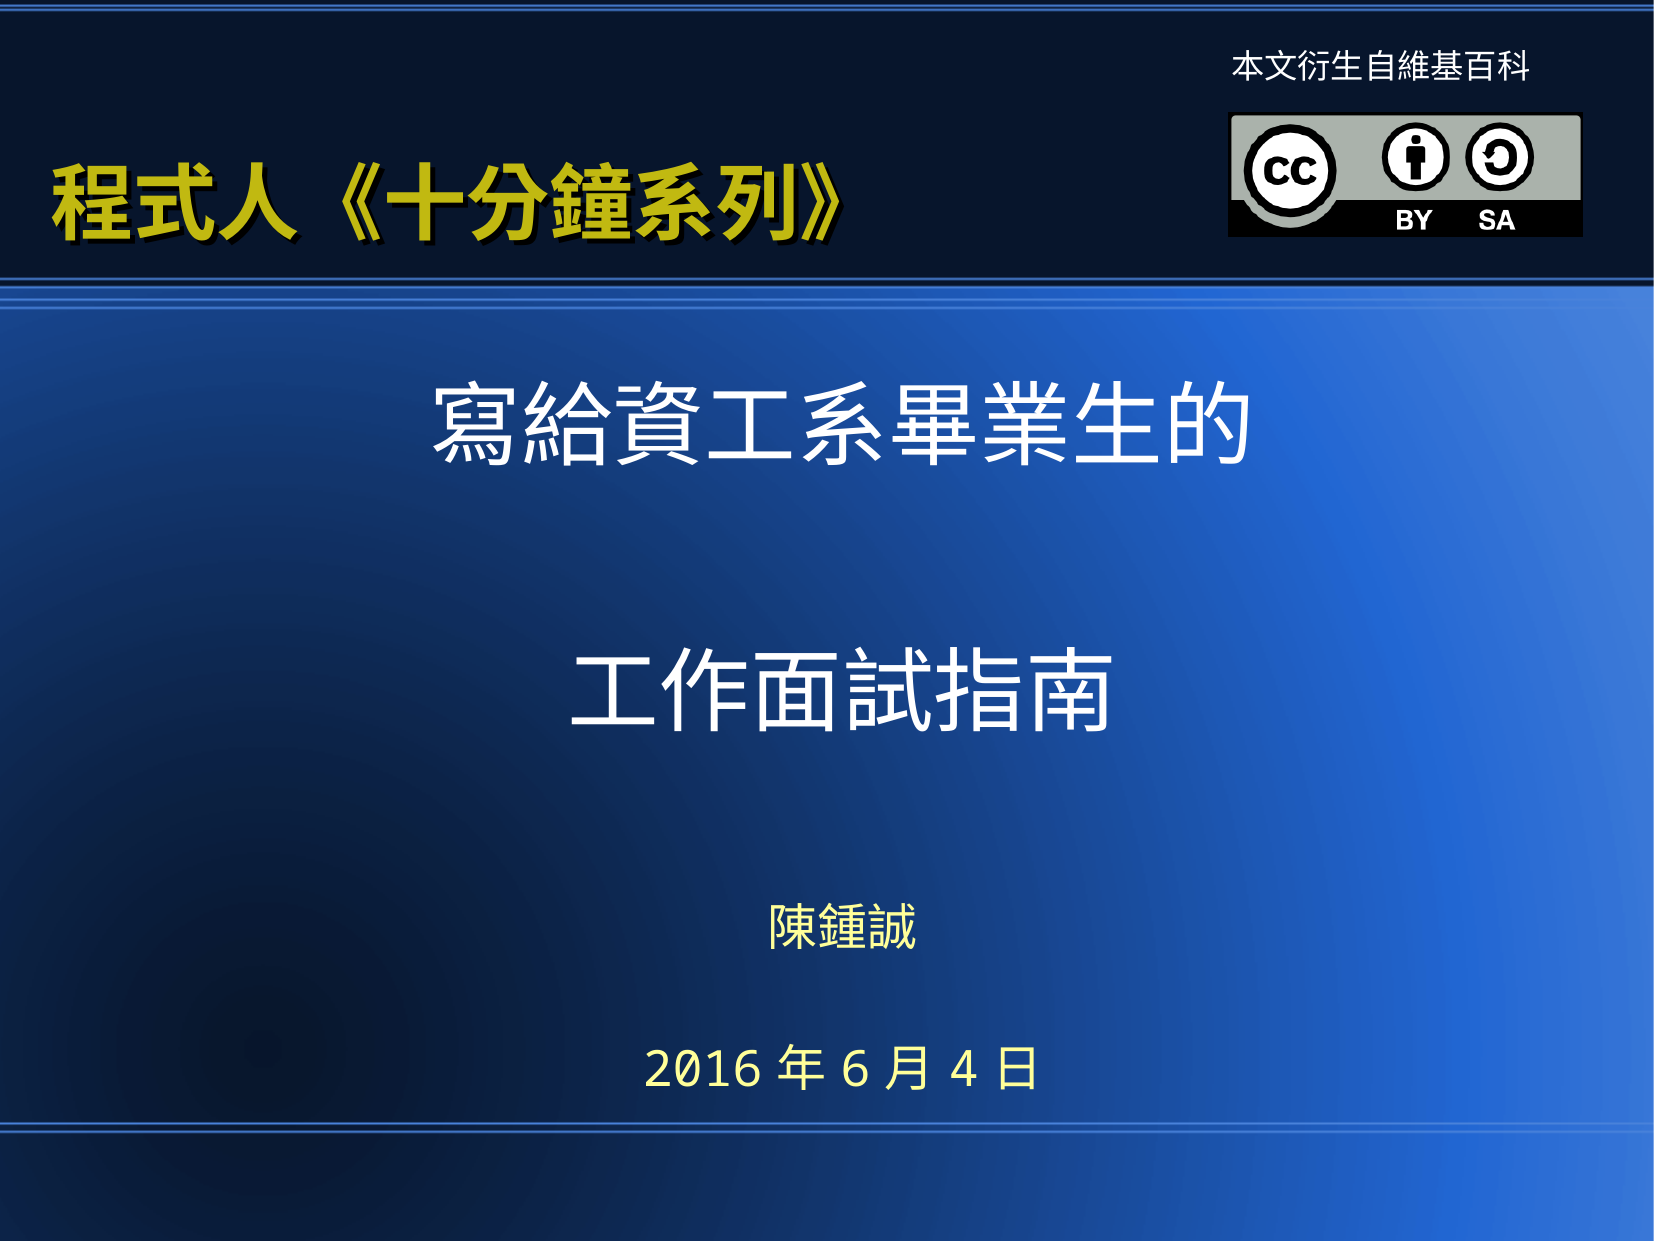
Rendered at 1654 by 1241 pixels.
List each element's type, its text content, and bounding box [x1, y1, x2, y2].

text_box 程式人《十分鐘系列》 [35, 129, 981, 444]
picture [0, 0, 1654, 1241]
subtitle 寫給資工系畢業生的 工作面試指南 陳鍾誠 2016年6月4日 [59, 326, 1626, 1127]
text_box 本文衍生自維基百科 [1216, 32, 1622, 95]
